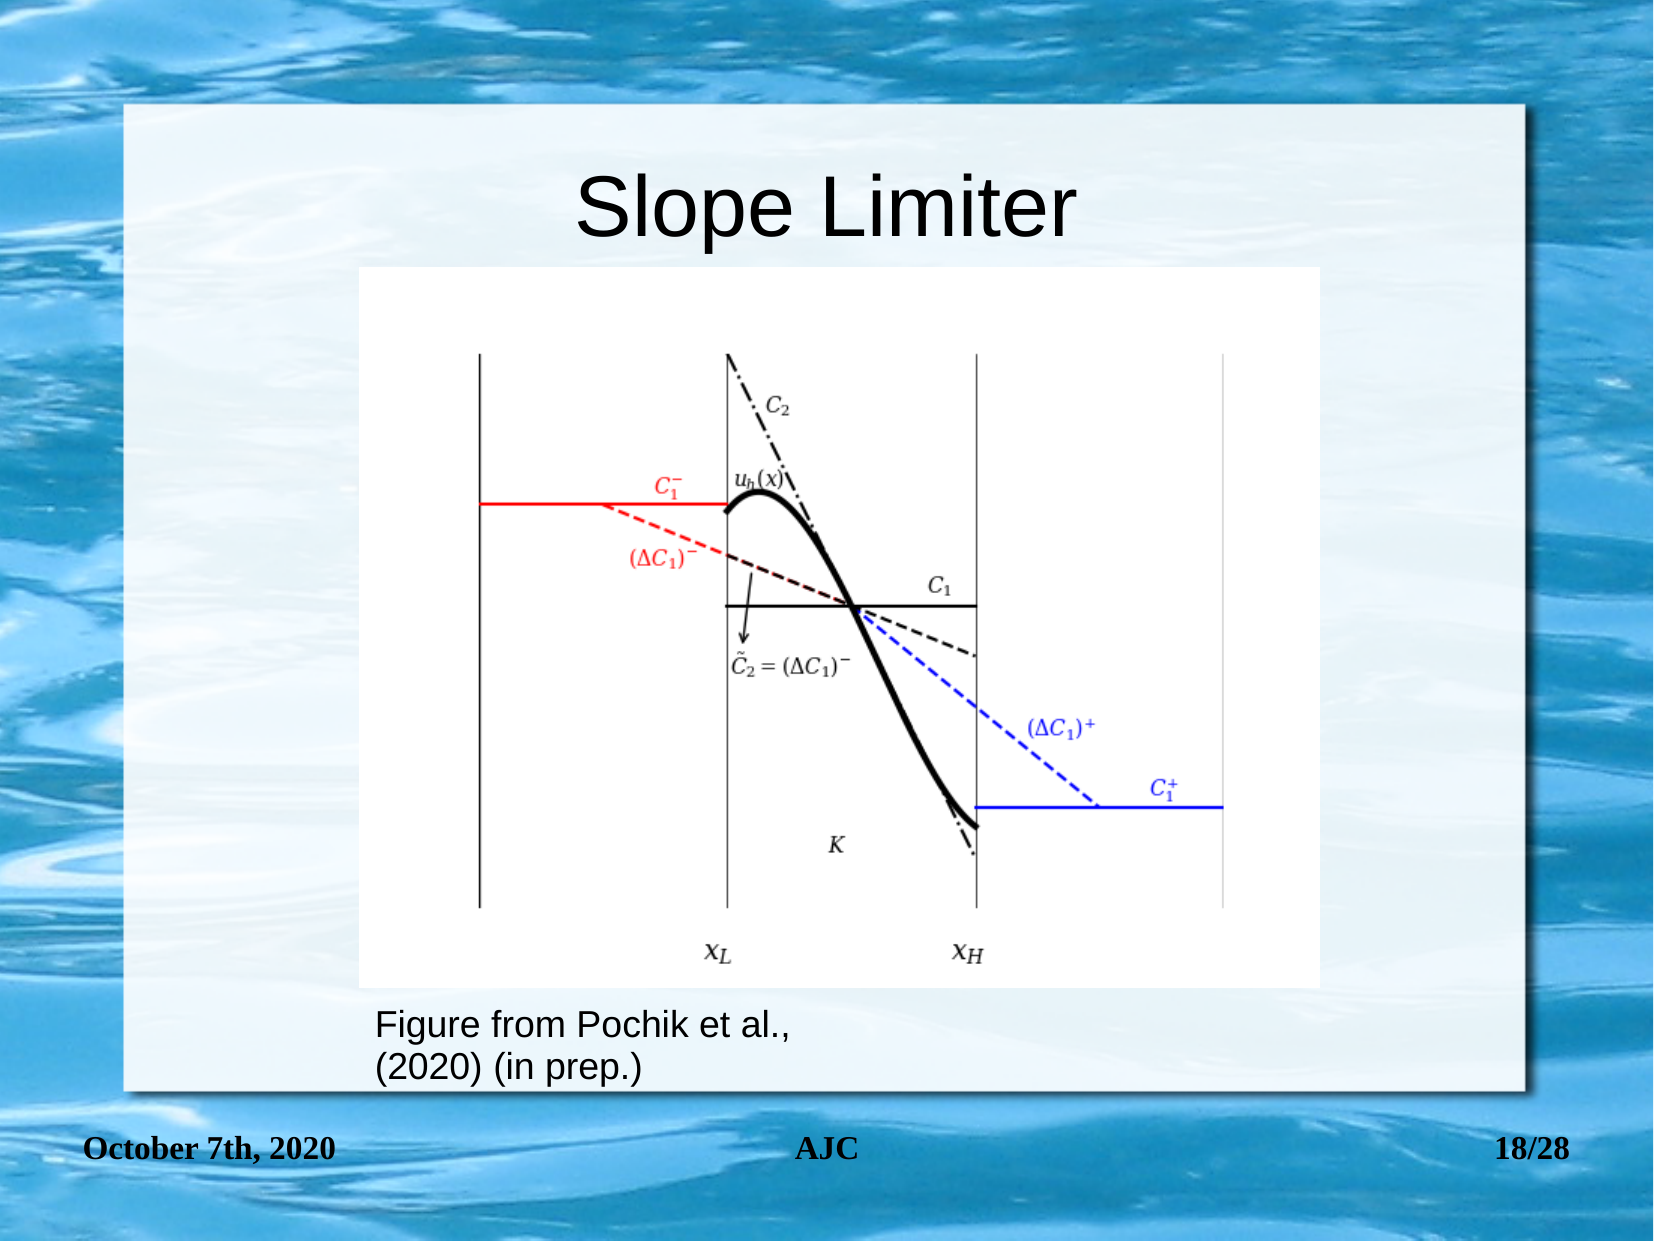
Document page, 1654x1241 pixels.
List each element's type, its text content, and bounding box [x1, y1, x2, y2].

text_box Figure from Pochik et al., (2020) (in prep.) [360, 996, 811, 1096]
picture [0, 0, 1654, 1241]
title Slope Limiter [147, 118, 1506, 296]
